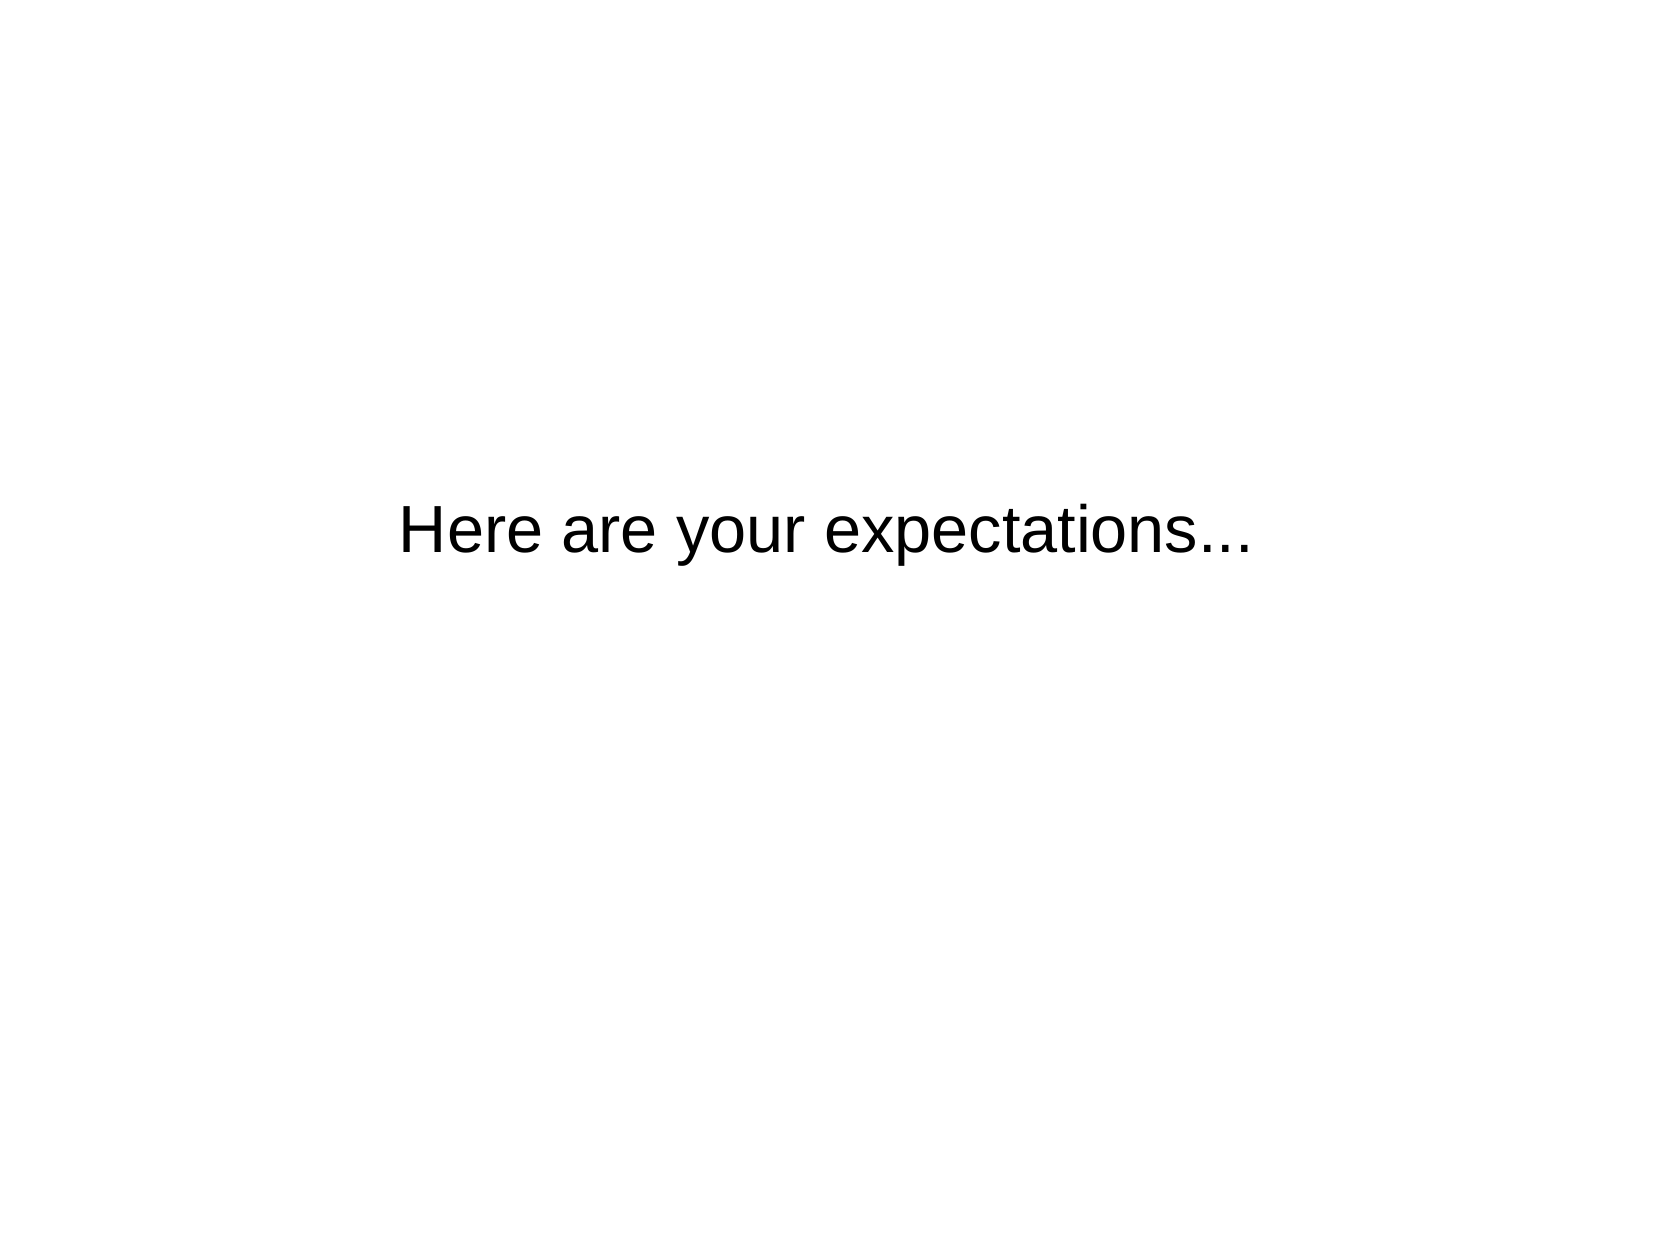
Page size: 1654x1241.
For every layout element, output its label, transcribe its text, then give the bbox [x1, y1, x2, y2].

subtitle Here are your expectations... [82, 49, 1571, 1010]
